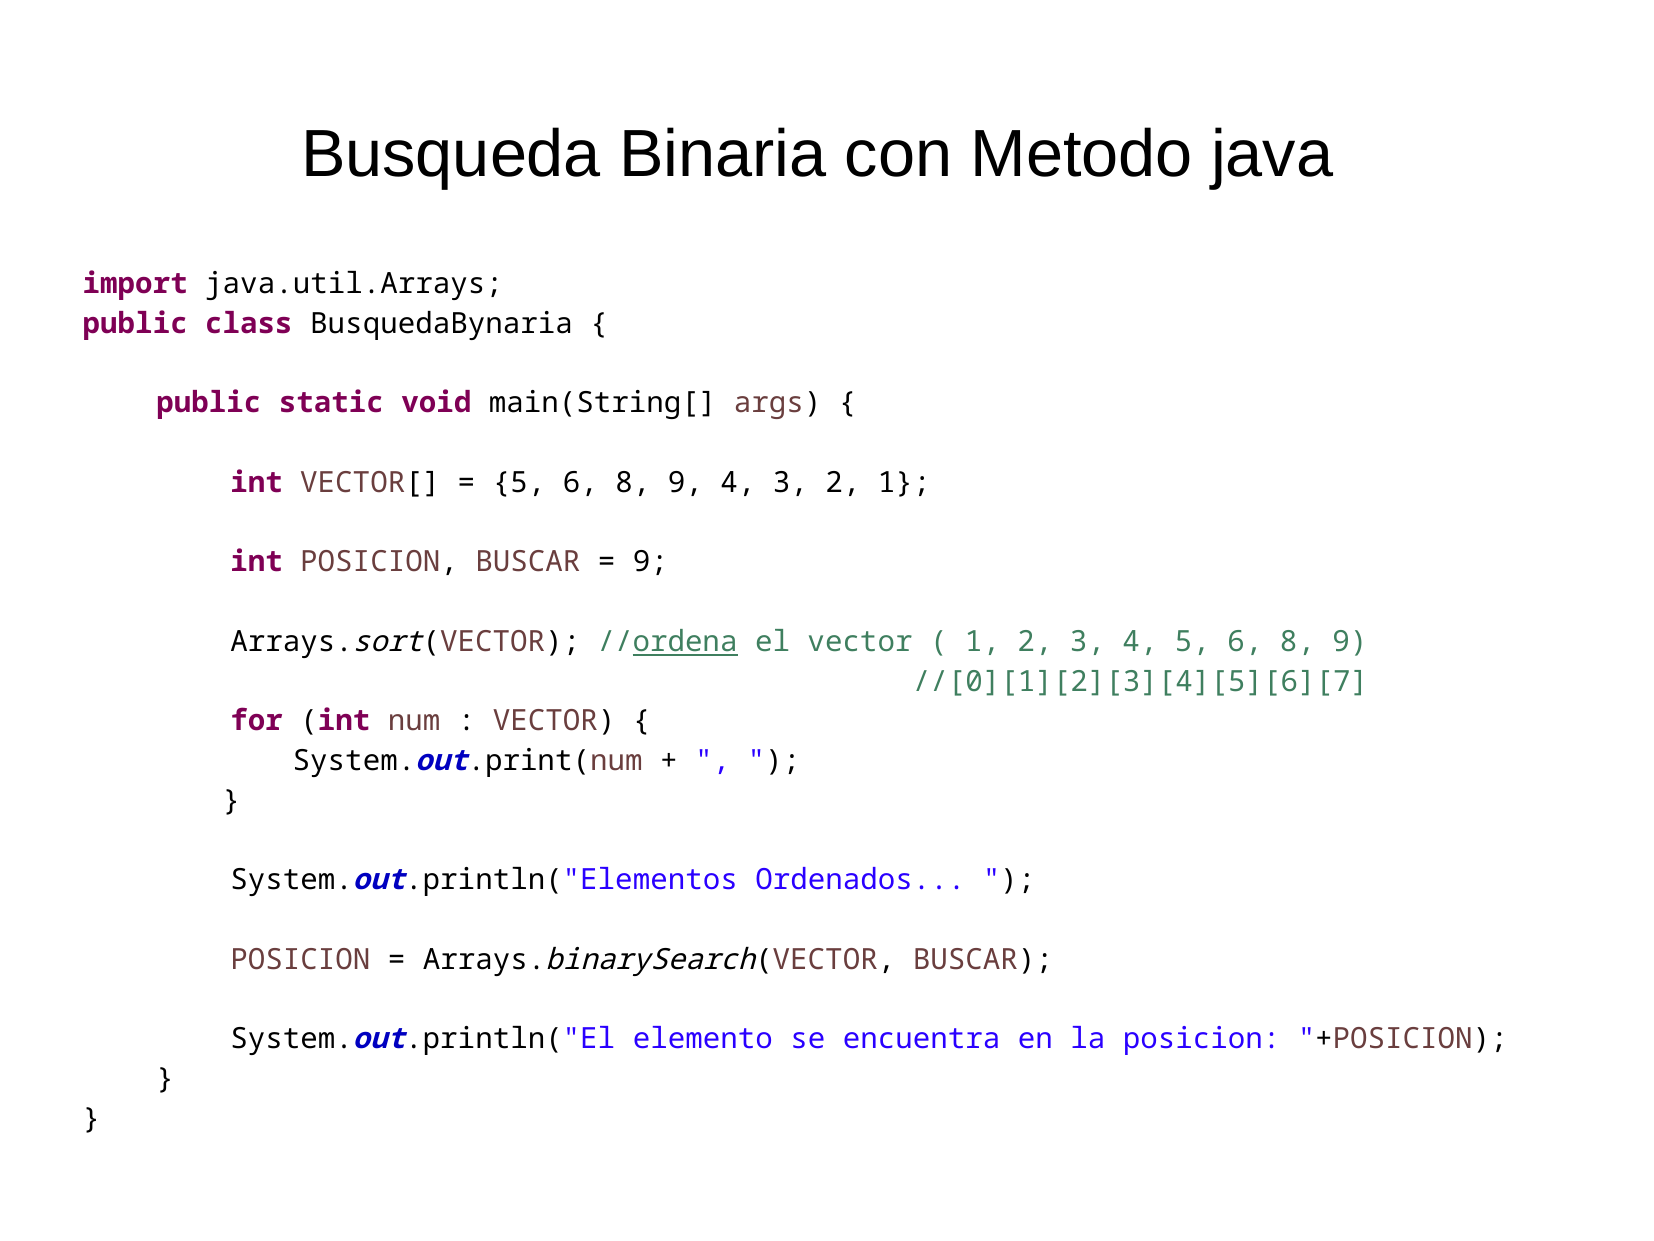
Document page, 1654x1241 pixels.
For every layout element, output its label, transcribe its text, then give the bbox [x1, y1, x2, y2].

subtitle import java.util.Arrays; public class BusquedaBynaria { public static void main(String[] args) { int VECTOR[] = {5, 6, 8, 9, 4, 3, 2, 1}; int POSICION, BUSCAR = 9; Arrays.sort(VECTOR); //ordena el vector ( 1, 2, 3, 4, 5, 6, 8, 9) //[0][1][2][3][4][5][6][7] for (int num : VECTOR) { System.out.print(num + ", "); } System.out.println("Elementos Ordenados... "); POSICION = Arrays.binarySearch(VECTOR, BUSCAR); System.out.println("El elemento se encuentra en la posicion: "+POSICION); } } [82, 290, 1571, 1109]
title Busqueda Binaria con Metodo java [82, 49, 1571, 257]
